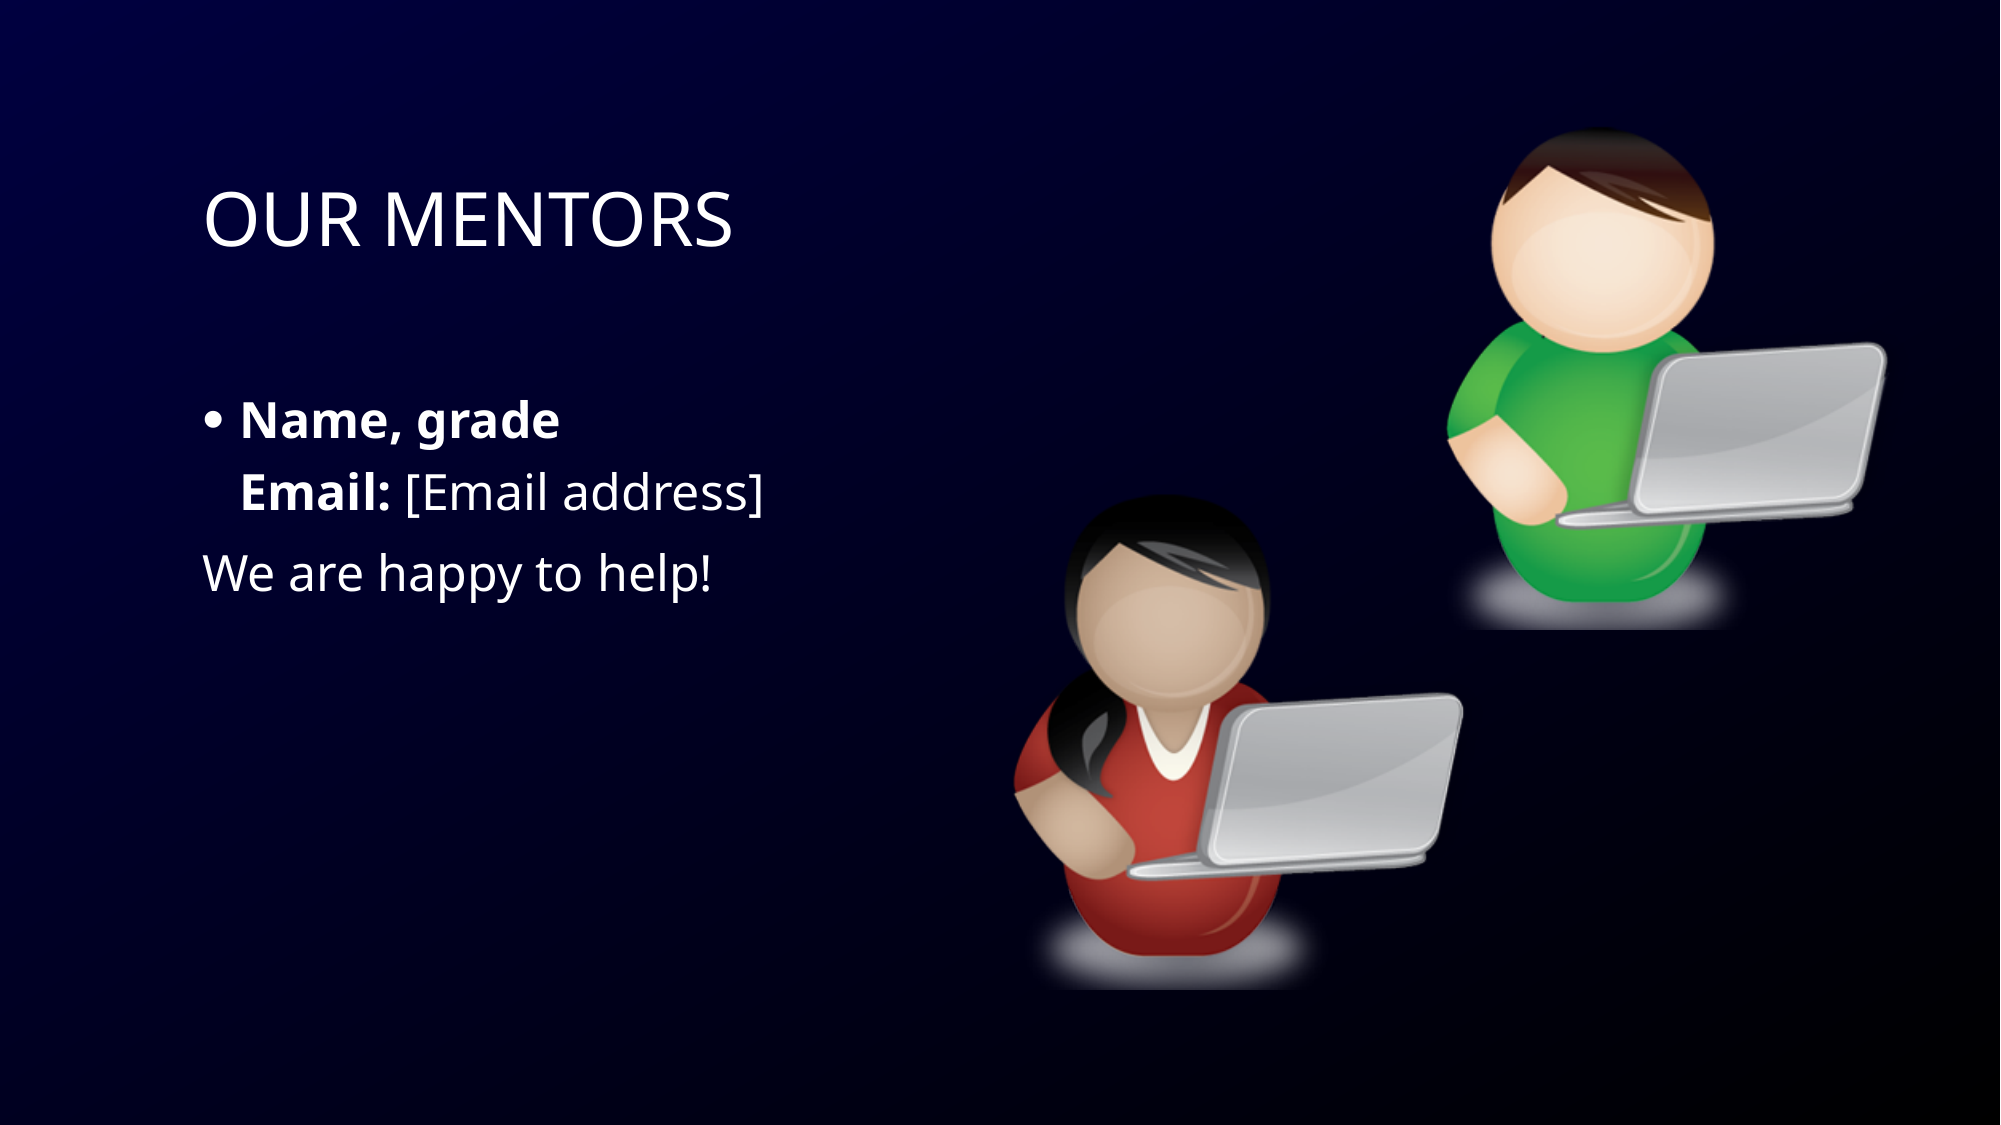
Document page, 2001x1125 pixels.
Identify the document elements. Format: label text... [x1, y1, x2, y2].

picture [972, 97, 1915, 991]
title Our mentors [187, 101, 1425, 344]
list Name, grade Email: [Email address] We are happy to help! [187, 369, 1082, 1066]
